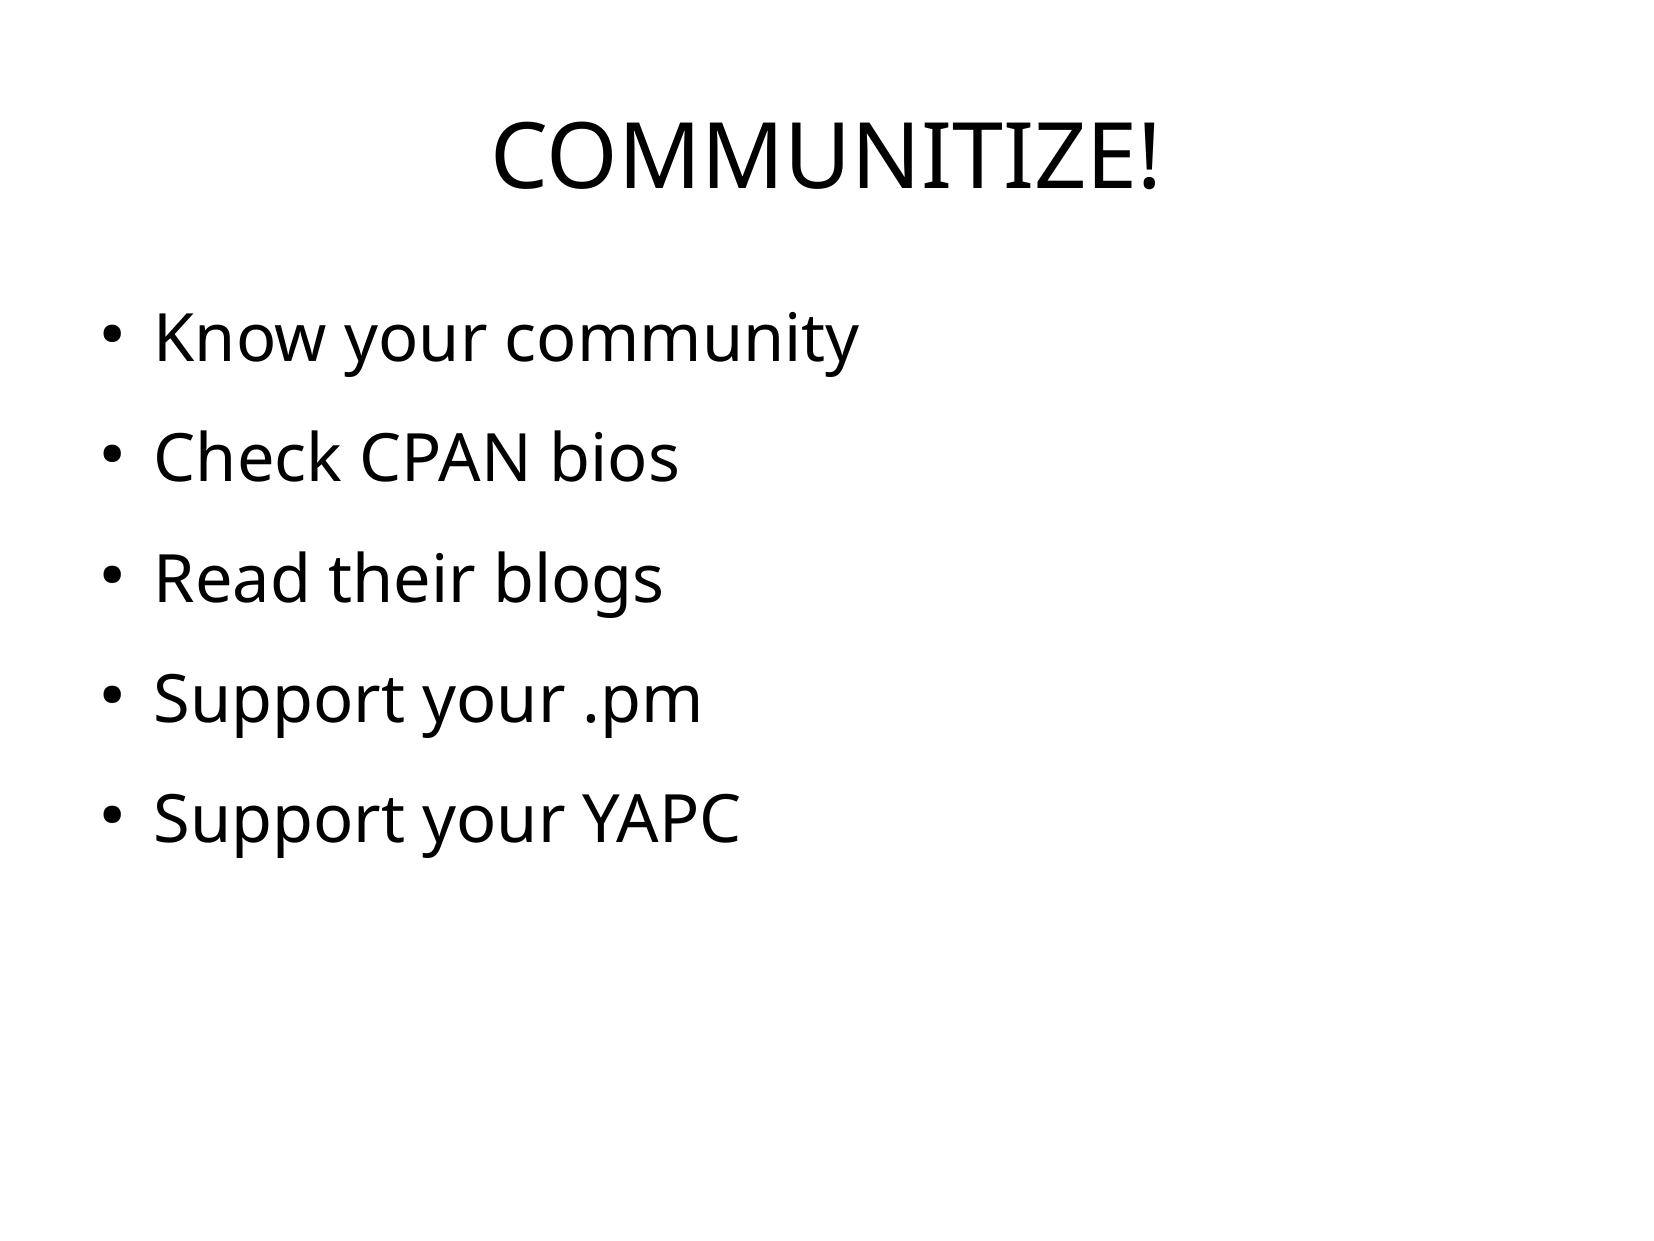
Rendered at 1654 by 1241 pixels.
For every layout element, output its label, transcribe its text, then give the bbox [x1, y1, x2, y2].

list Know your community Check CPAN bios Read their blogs Support your .pm Support your YAPC [82, 290, 1571, 1109]
title COMMUNITIZE! [82, 49, 1571, 257]
